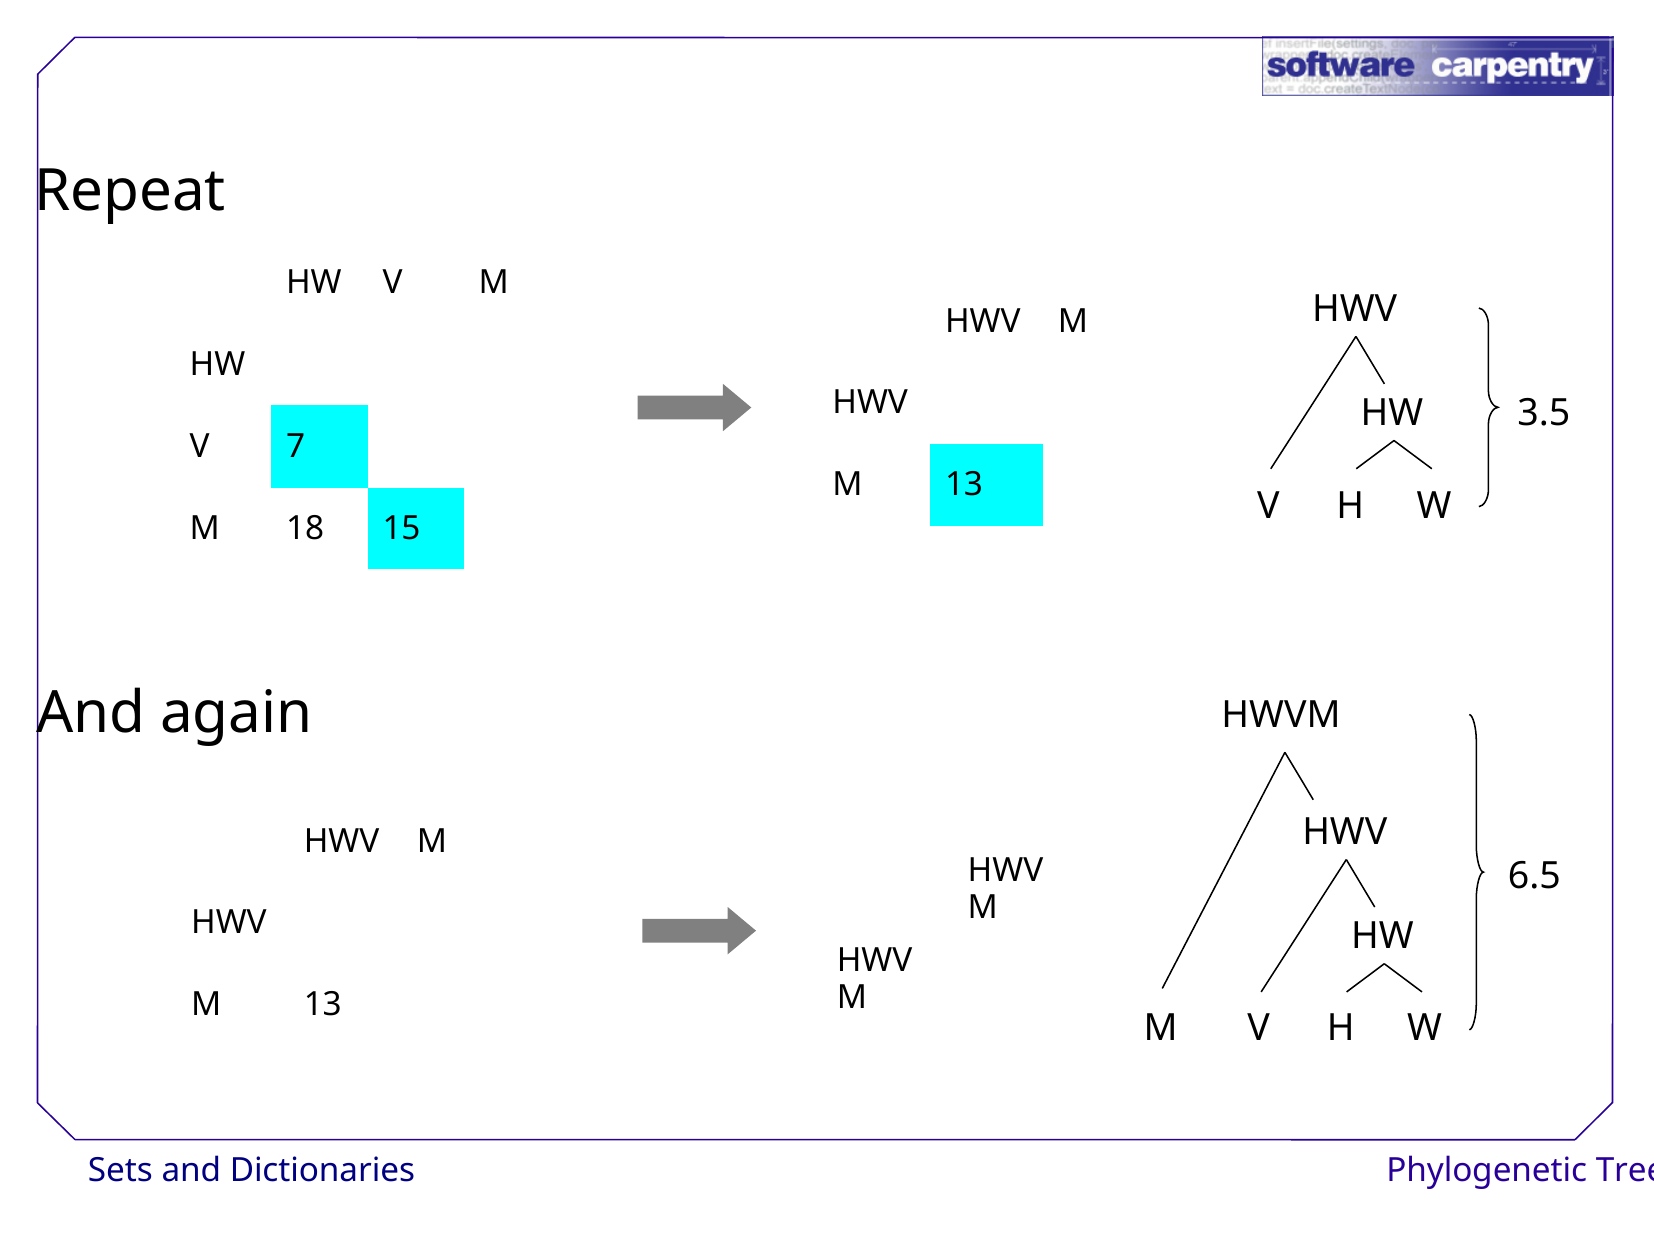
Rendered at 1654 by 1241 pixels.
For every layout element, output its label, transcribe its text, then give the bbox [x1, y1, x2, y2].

table_header M [464, 242, 560, 324]
picture [1262, 36, 1614, 96]
table_cell [1043, 362, 1156, 444]
text_box HW [1345, 384, 1439, 442]
text_box 3.5 [1502, 383, 1586, 442]
text_box [642, 906, 757, 955]
table_cell HW [175, 324, 271, 405]
table_header M [1043, 280, 1156, 362]
table_cell [930, 362, 1043, 444]
text_box HWV [1297, 280, 1413, 338]
table_cell HWVM [822, 934, 953, 1023]
text_box W [1392, 999, 1457, 1057]
table_cell M [176, 964, 289, 1045]
table_header HWVM [953, 844, 1084, 934]
table_header HWV [930, 280, 1043, 362]
table_cell [464, 488, 560, 569]
table_cell 13 [930, 444, 1043, 526]
table_cell HWV [817, 362, 930, 444]
table_cell [464, 405, 560, 488]
table_cell M [817, 444, 930, 526]
text_box H [1321, 477, 1380, 535]
table_header [176, 800, 289, 882]
table_cell HWV [176, 882, 289, 964]
text_box 6.5 [1493, 847, 1576, 905]
table_cell [368, 324, 464, 405]
table_header HW [271, 242, 368, 324]
table_header V [368, 242, 464, 324]
table_cell [368, 405, 464, 488]
table_cell V [175, 405, 271, 488]
table_cell [402, 882, 515, 964]
text_box HWVM [1206, 686, 1356, 744]
table_header [817, 280, 930, 362]
table_cell 7 [271, 405, 368, 488]
table_cell [402, 964, 515, 1045]
text_box [637, 383, 752, 432]
text_box H [1312, 999, 1370, 1057]
text_box And again [21, 632, 478, 753]
table_cell [271, 324, 368, 405]
table_cell [1043, 444, 1156, 526]
table_header HWV [289, 800, 402, 882]
table_header [175, 242, 271, 324]
text_box HW [1336, 907, 1429, 965]
text_box Repeat [19, 109, 391, 231]
table_header [822, 844, 953, 934]
text_box M [1128, 999, 1193, 1057]
text_box V [1242, 477, 1295, 535]
table_header M [402, 800, 515, 882]
table_cell M [175, 488, 271, 569]
table_cell 18 [271, 488, 368, 569]
table_cell [953, 934, 1084, 1023]
table_cell 15 [368, 488, 464, 569]
table_cell [289, 882, 402, 964]
text_box HWV [1287, 803, 1403, 861]
text_box W [1401, 477, 1467, 535]
text_box V [1232, 999, 1285, 1057]
table_cell [464, 324, 560, 405]
table_cell 13 [289, 964, 402, 1045]
